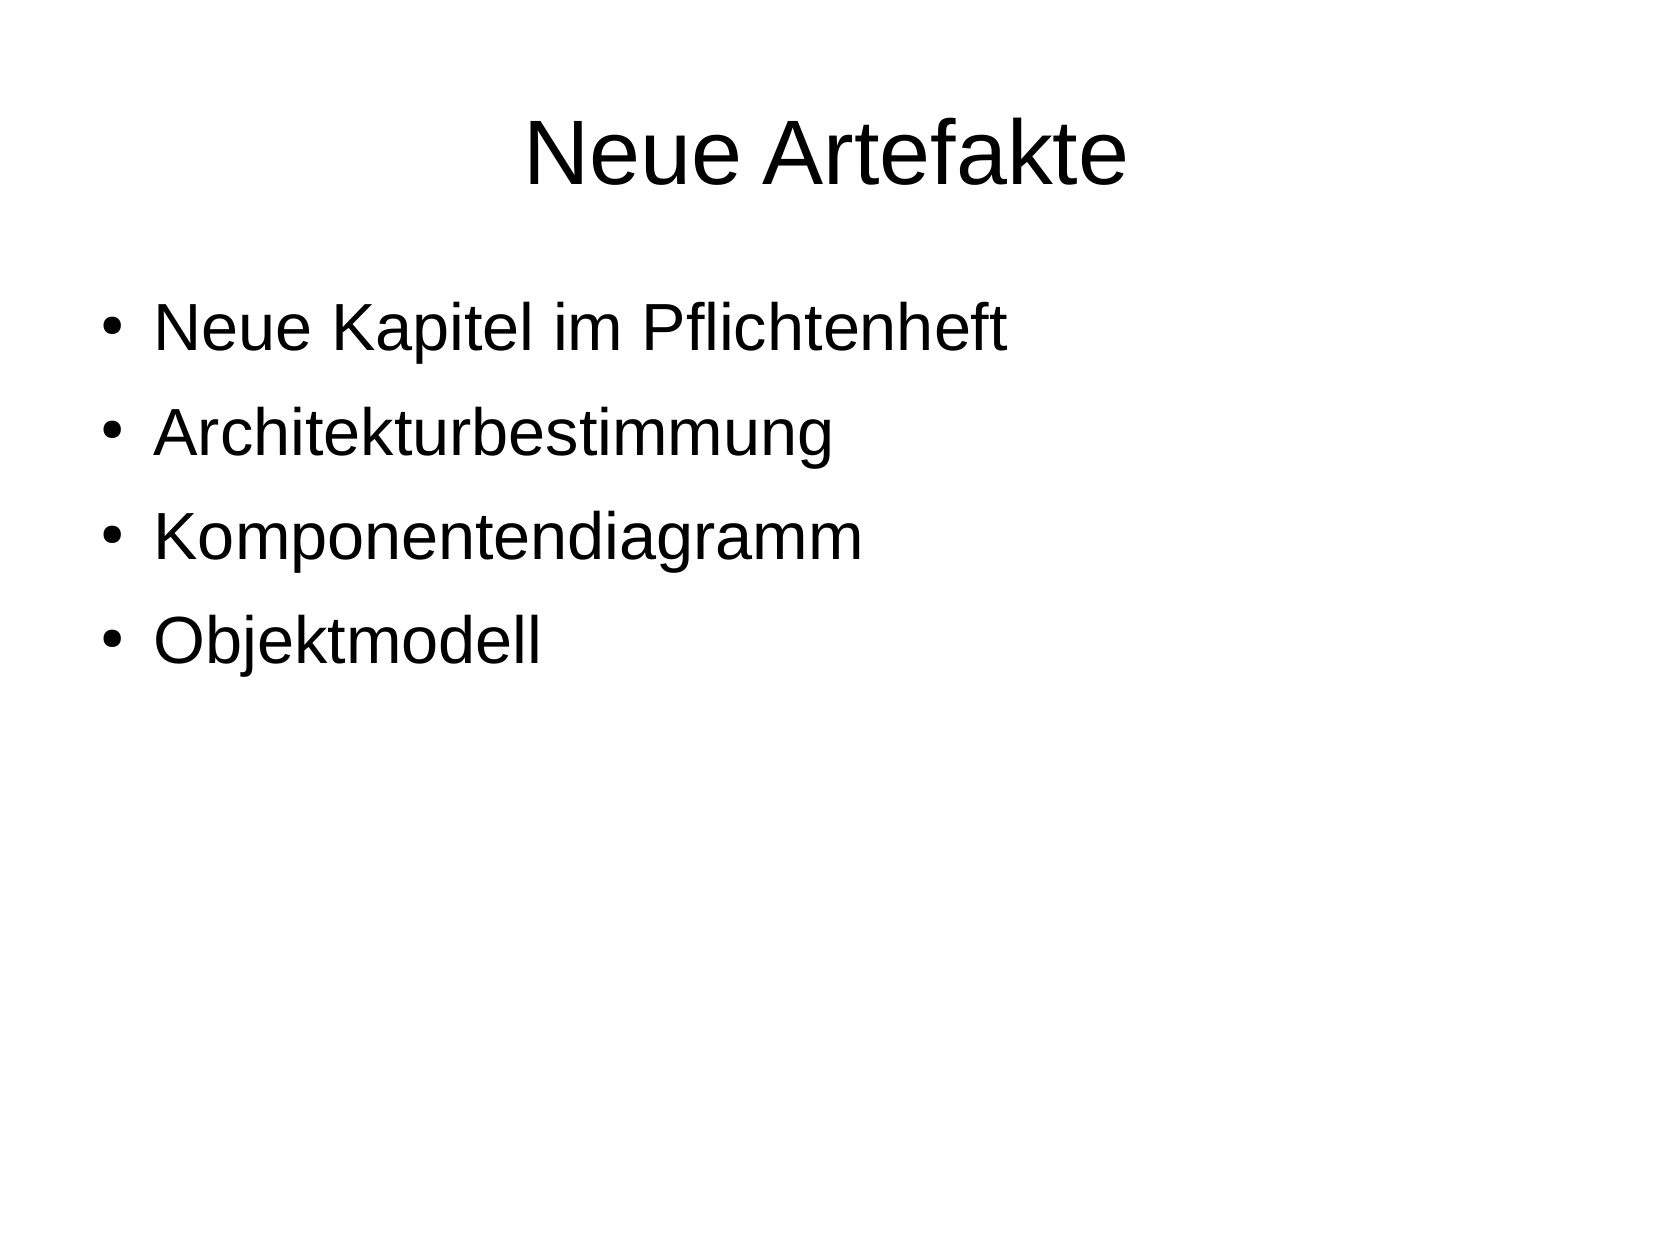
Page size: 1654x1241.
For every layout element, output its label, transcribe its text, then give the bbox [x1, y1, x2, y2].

list Neue Kapitel im Pflichtenheft Architekturbestimmung Komponentendiagramm Objektmodell [82, 290, 1571, 1010]
title Neue Artefakte [82, 49, 1571, 257]
